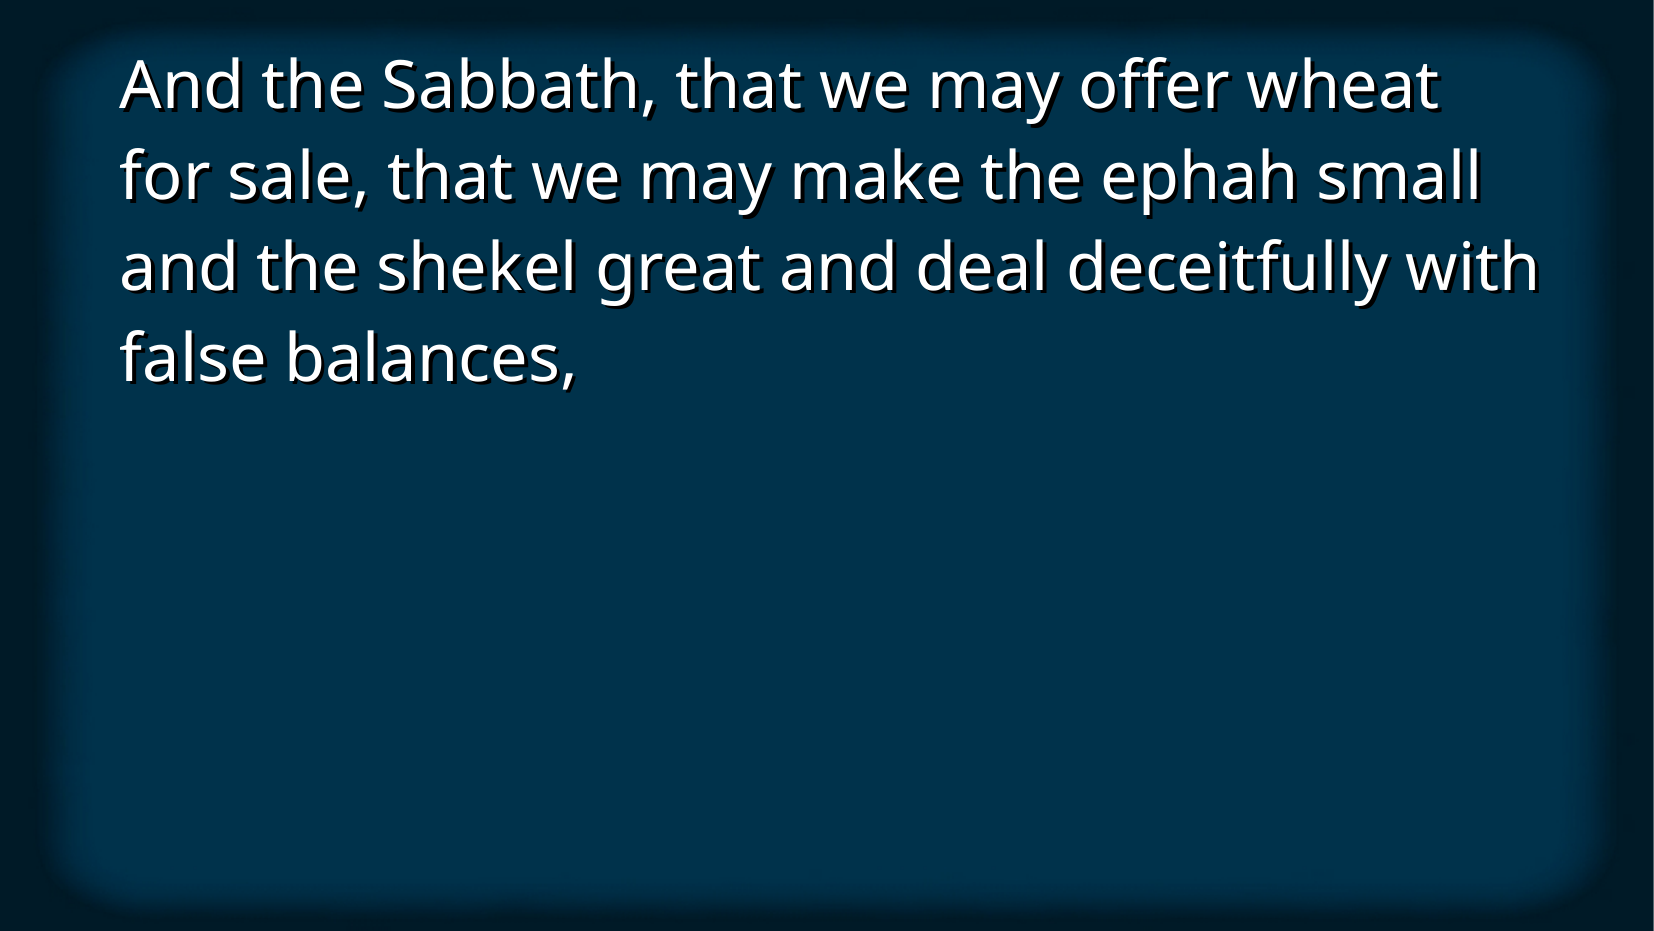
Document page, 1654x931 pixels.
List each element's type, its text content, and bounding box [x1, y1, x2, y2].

text_box And the Sabbath, that we may offer wheat for sale, that we may make the ephah small and the shekel great and deal deceitfully with false balances, [105, 30, 1561, 400]
picture [0, 0, 1654, 931]
